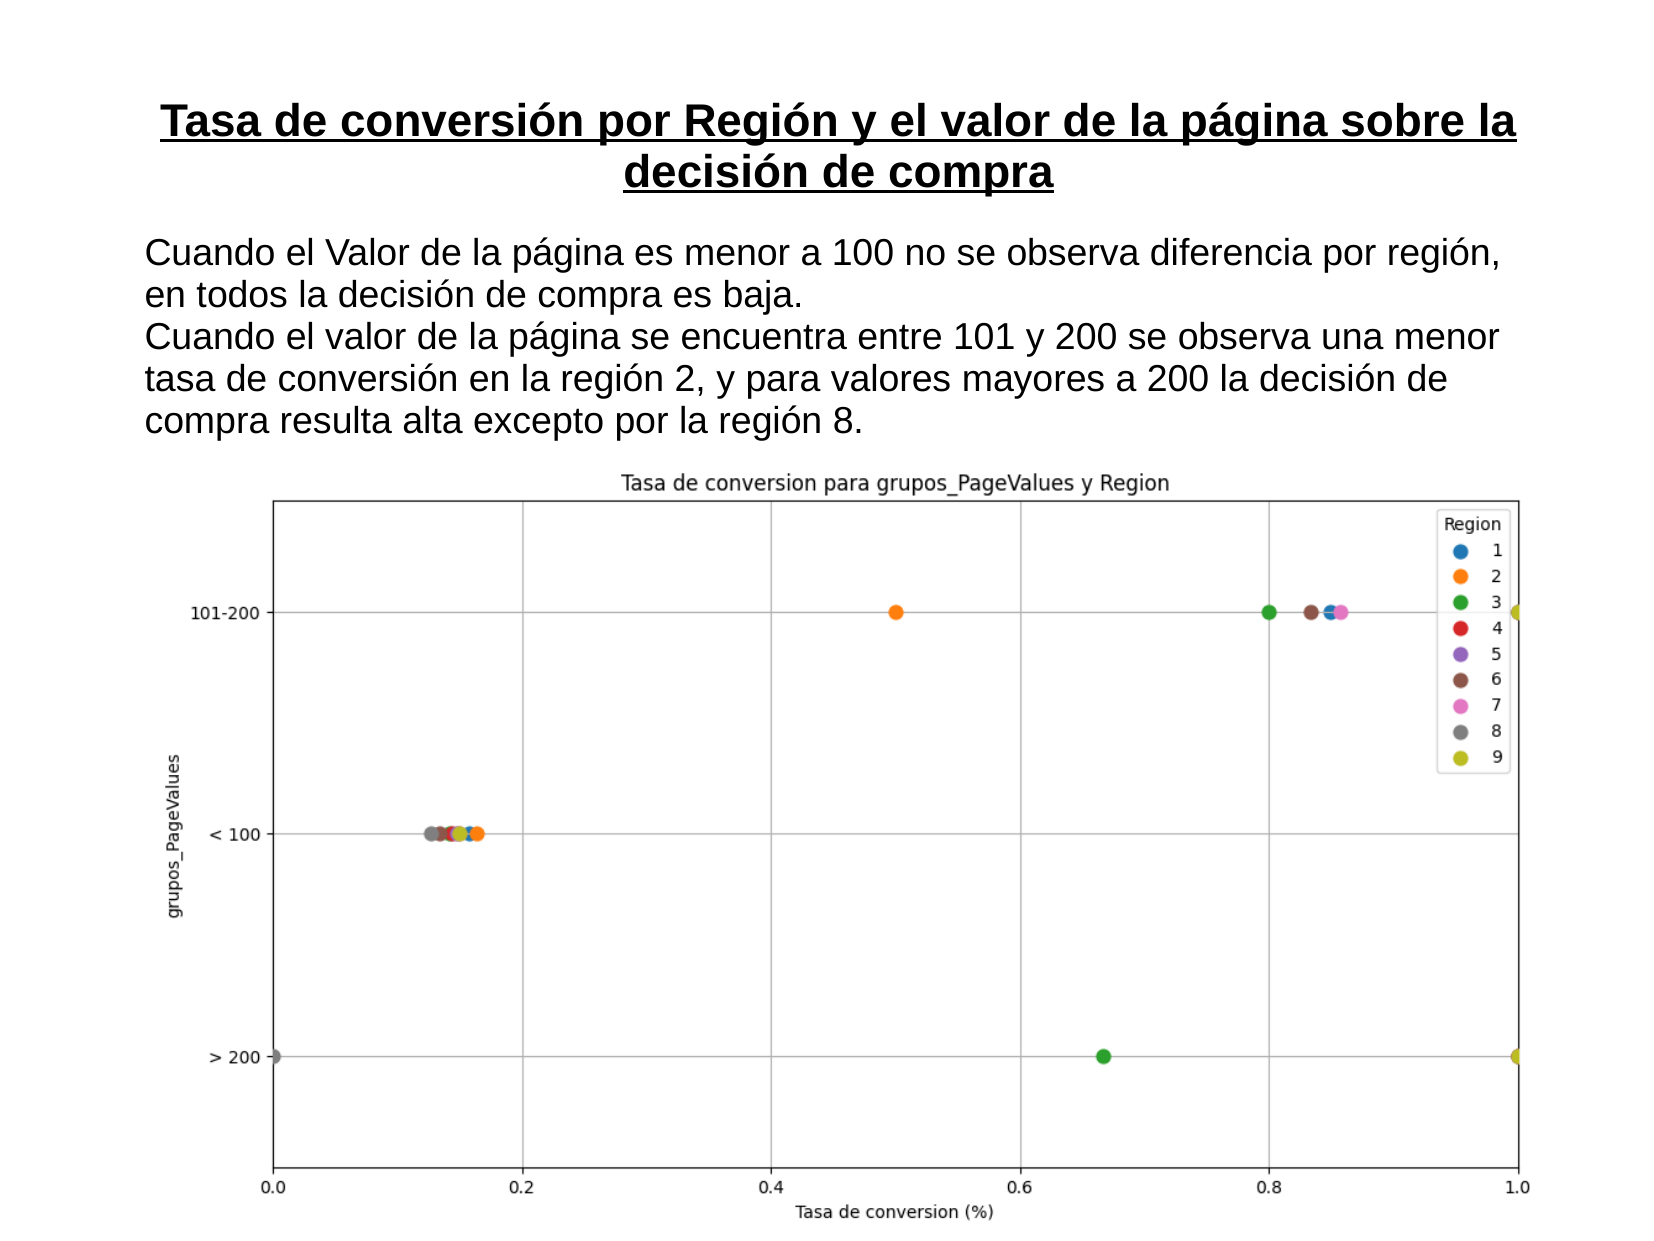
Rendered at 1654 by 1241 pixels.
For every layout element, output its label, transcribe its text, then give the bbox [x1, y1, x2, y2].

text_box Tasa de conversión por Región y el valor de la página sobre la decisión de compra [59, 87, 1619, 206]
text_box Cuando el Valor de la página es menor a 100 no se observa diferencia por región, en todos la decisión de compra es baja. Cuando el valor de la página se encuentra entre 101 y 200 se observa una menor tasa de conversión en la región 2, y para valores mayores a 200 la decisión de compra resulta alta excepto por la región 8. [129, 224, 1524, 450]
picture [153, 461, 1543, 1233]
